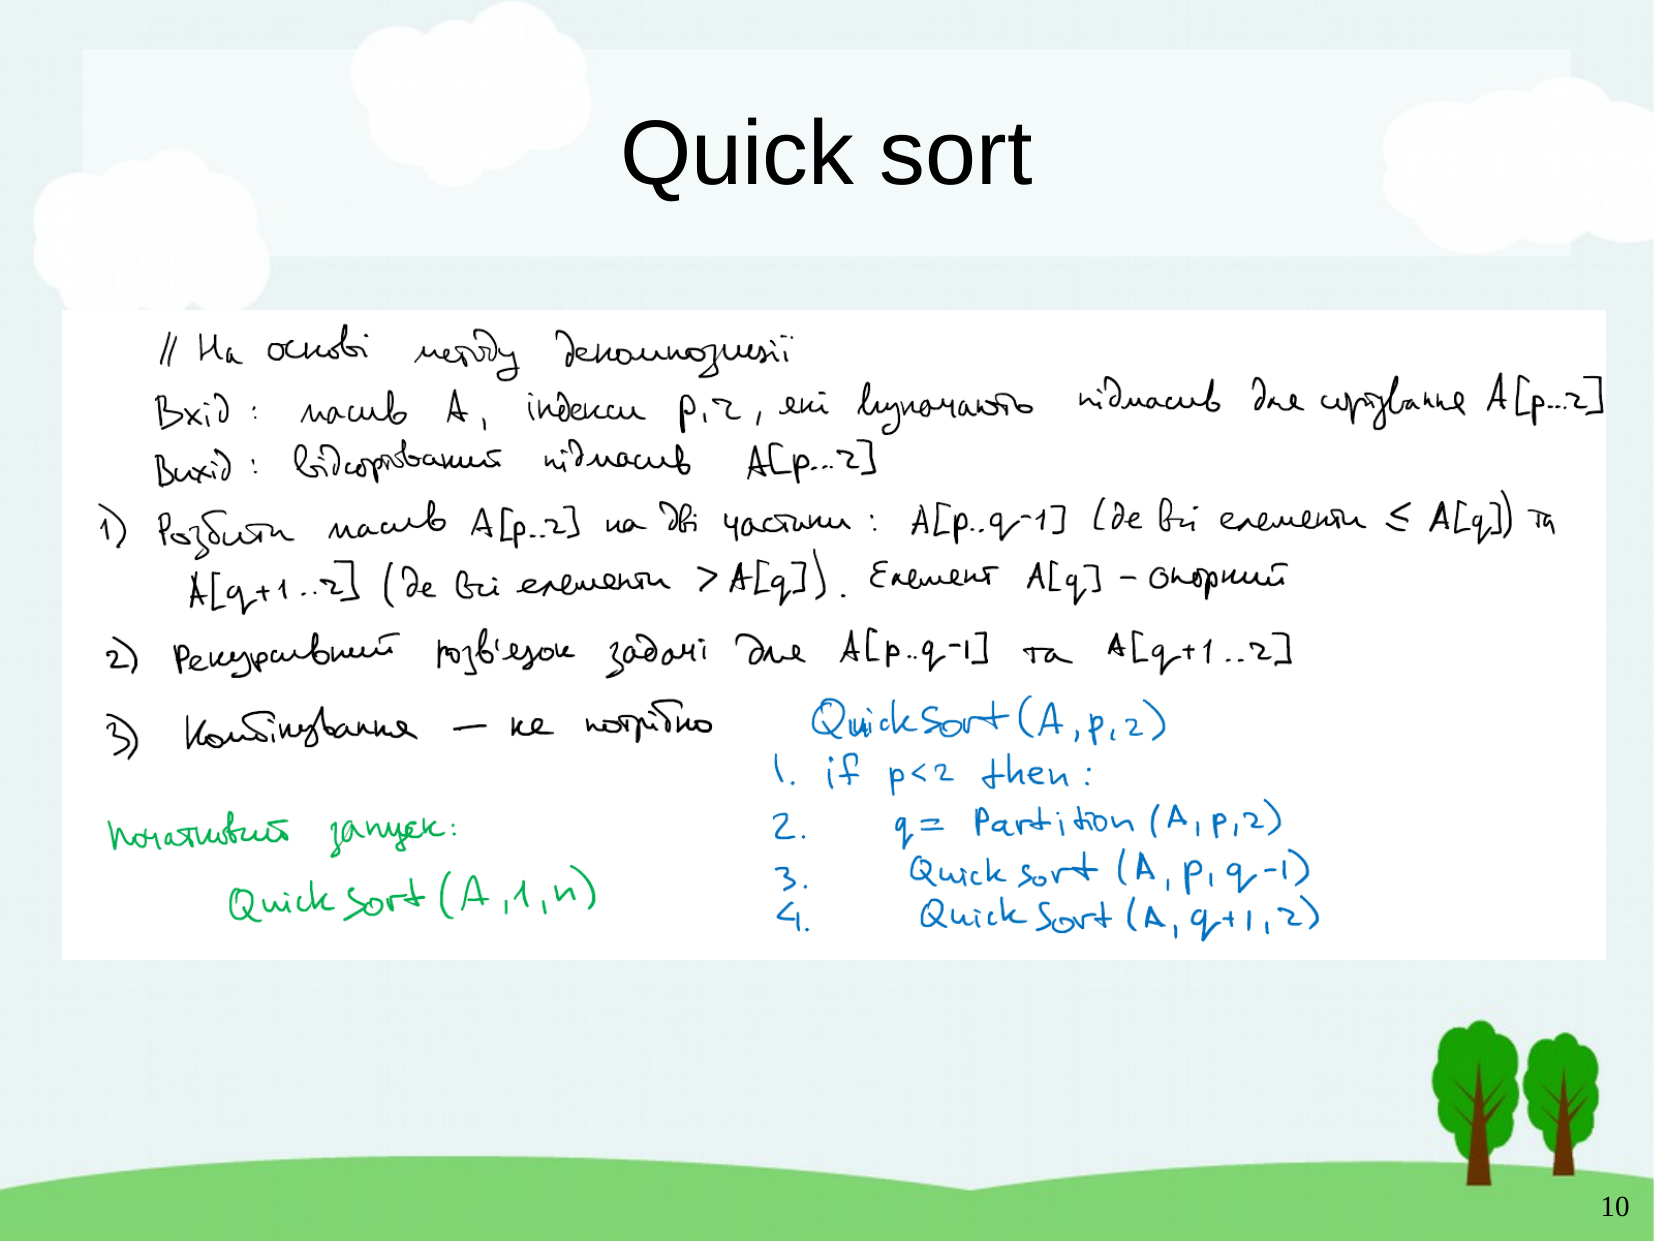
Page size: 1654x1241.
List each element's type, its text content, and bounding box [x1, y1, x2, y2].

title Quick sort [82, 49, 1571, 257]
picture [0, 0, 1654, 1241]
